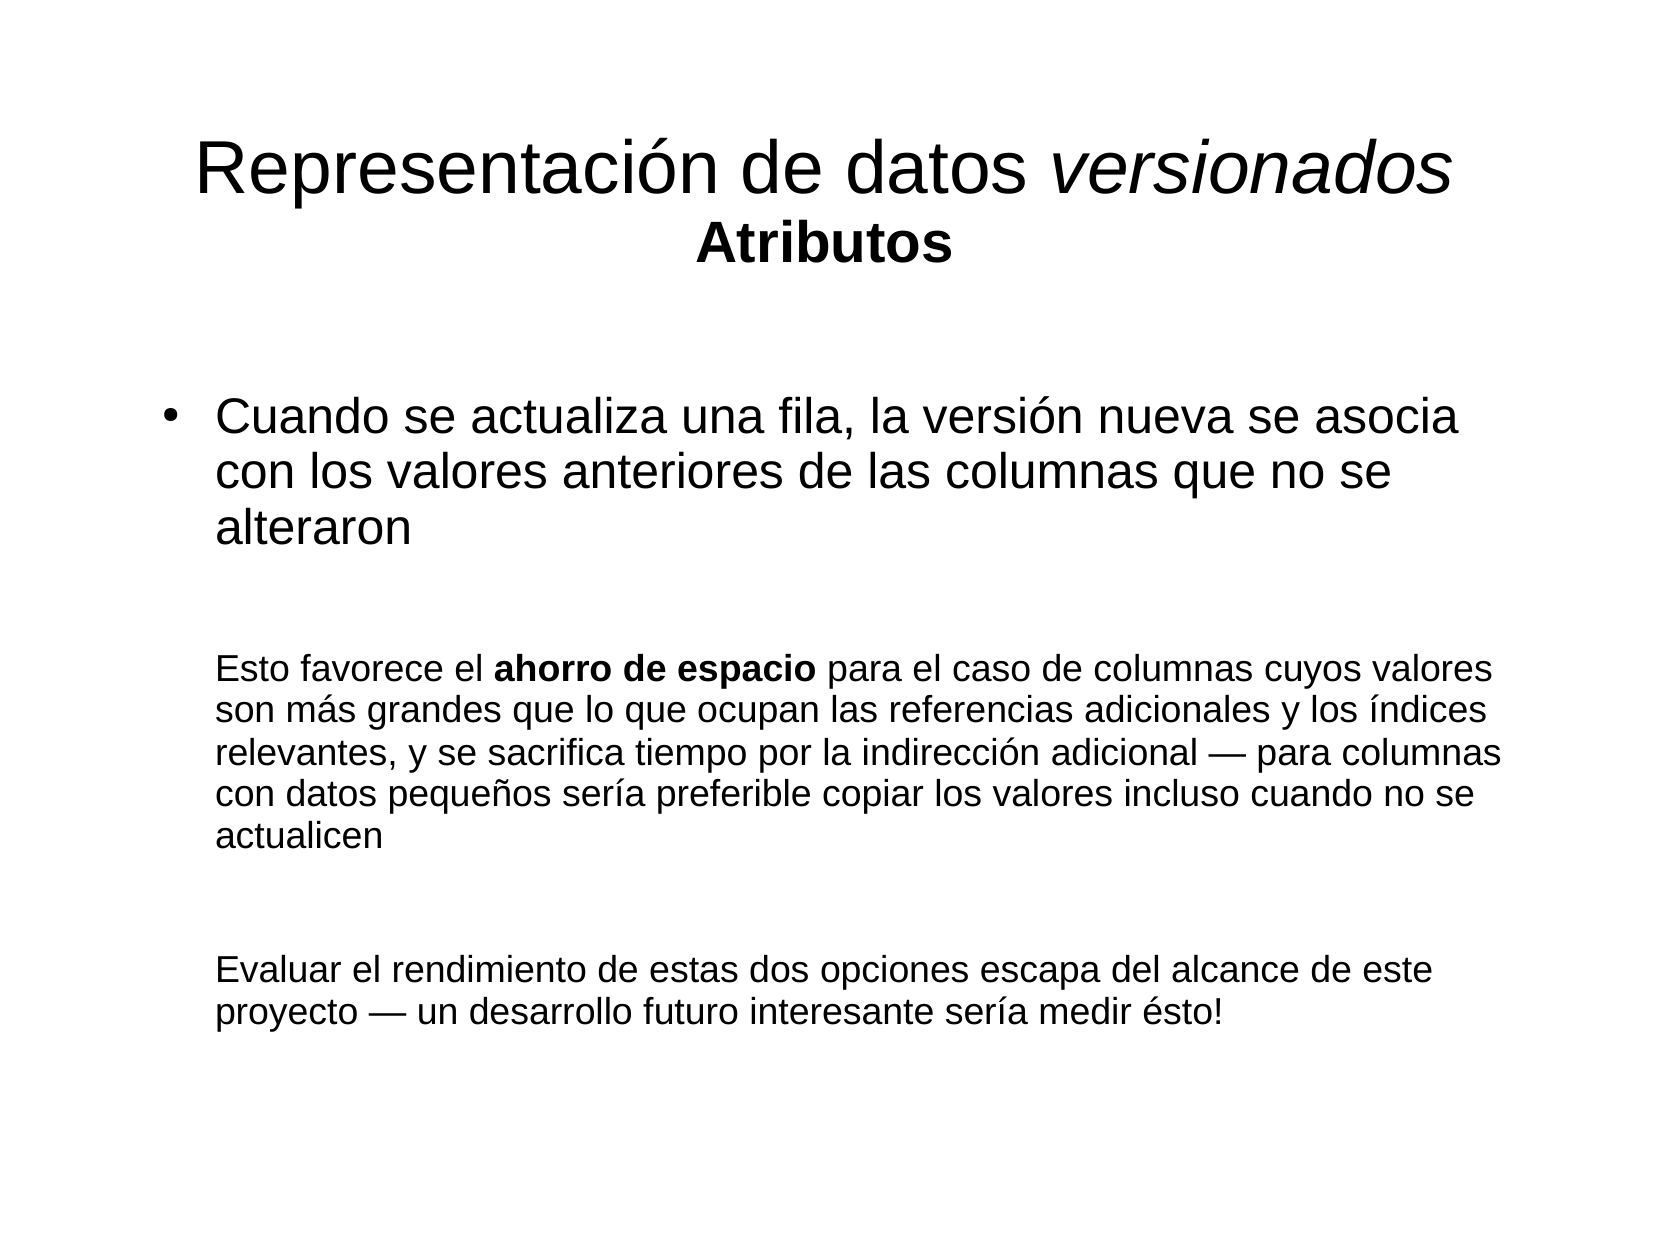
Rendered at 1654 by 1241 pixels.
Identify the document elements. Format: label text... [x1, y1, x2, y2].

title Representación de datos versionados Atributos [80, 96, 1569, 304]
list Cuando se actualiza una fila, la versión nueva se asocia con los valores anteriores de las columnas que no se alteraron Esto favorece el ahorro de espacio para el caso de columnas cuyos valores son más grandes que lo que ocupan las referencias adicionales y los índices relevantes, y se sacrifica tiempo por la indirección adicional — para columnas con datos pequeños sería preferible copiar los valores incluso cuando no se actualicen Evaluar el rendimiento de estas dos opciones escapa del alcance de este proyecto — un desarrollo futuro interesante sería medir ésto! [144, 297, 1525, 1135]
